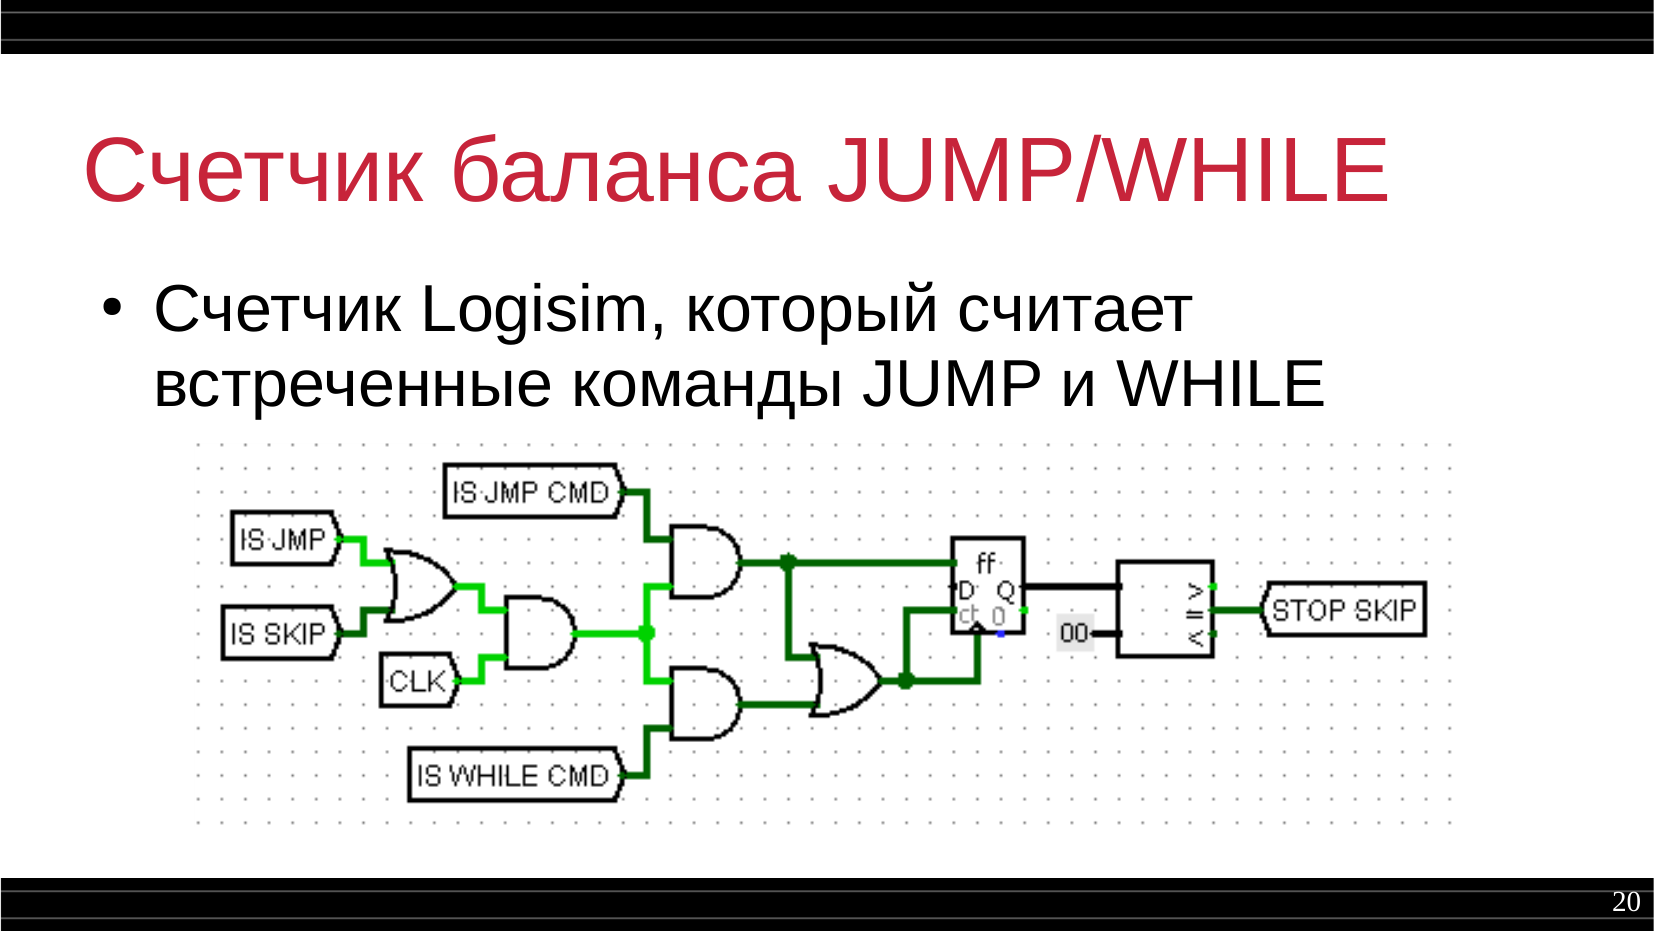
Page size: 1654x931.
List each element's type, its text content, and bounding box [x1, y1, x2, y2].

picture [0, 878, 1654, 931]
picture [0, 0, 1654, 54]
picture [193, 442, 1461, 827]
list Счетчик Logisim, который считает встреченные команды JUMP и WHILE [82, 271, 1571, 758]
title Счетчик баланса JUMP/WHILE [82, 92, 1571, 248]
